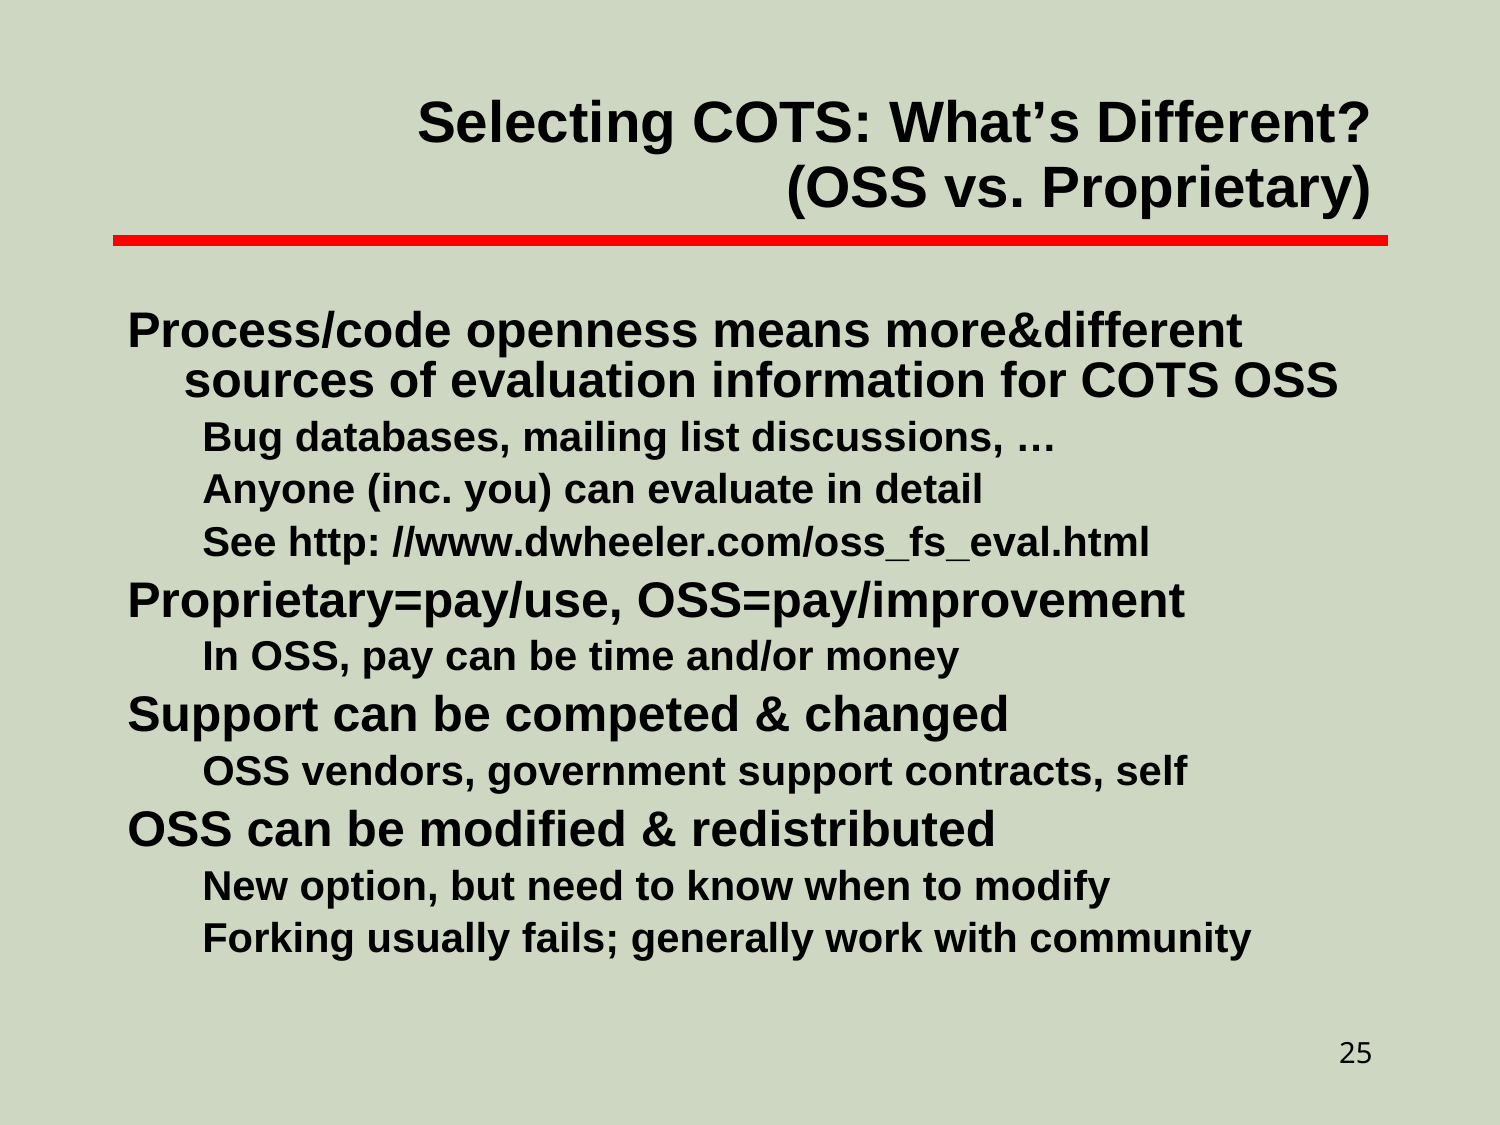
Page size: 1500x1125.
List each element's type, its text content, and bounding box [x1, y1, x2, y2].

title Selecting COTS: What’s Different? (OSS vs. Proprietary) [337, 81, 1388, 228]
list Process/code openness means more&different sources of evaluation information for COTS OSS Bug databases, mailing list discussions, … Anyone (inc. you) can evaluate in detail See http: //www.dwheeler.com/oss_fs_eval.html Proprietary=pay/use, OSS=pay/improvement In OSS, pay can be time and/or money Support can be competed & changed OSS vendors, government support contracts, self OSS can be modified & redistributed New option, but need to know when to modify Forking usually fails; generally work with community [112, 299, 1388, 1000]
